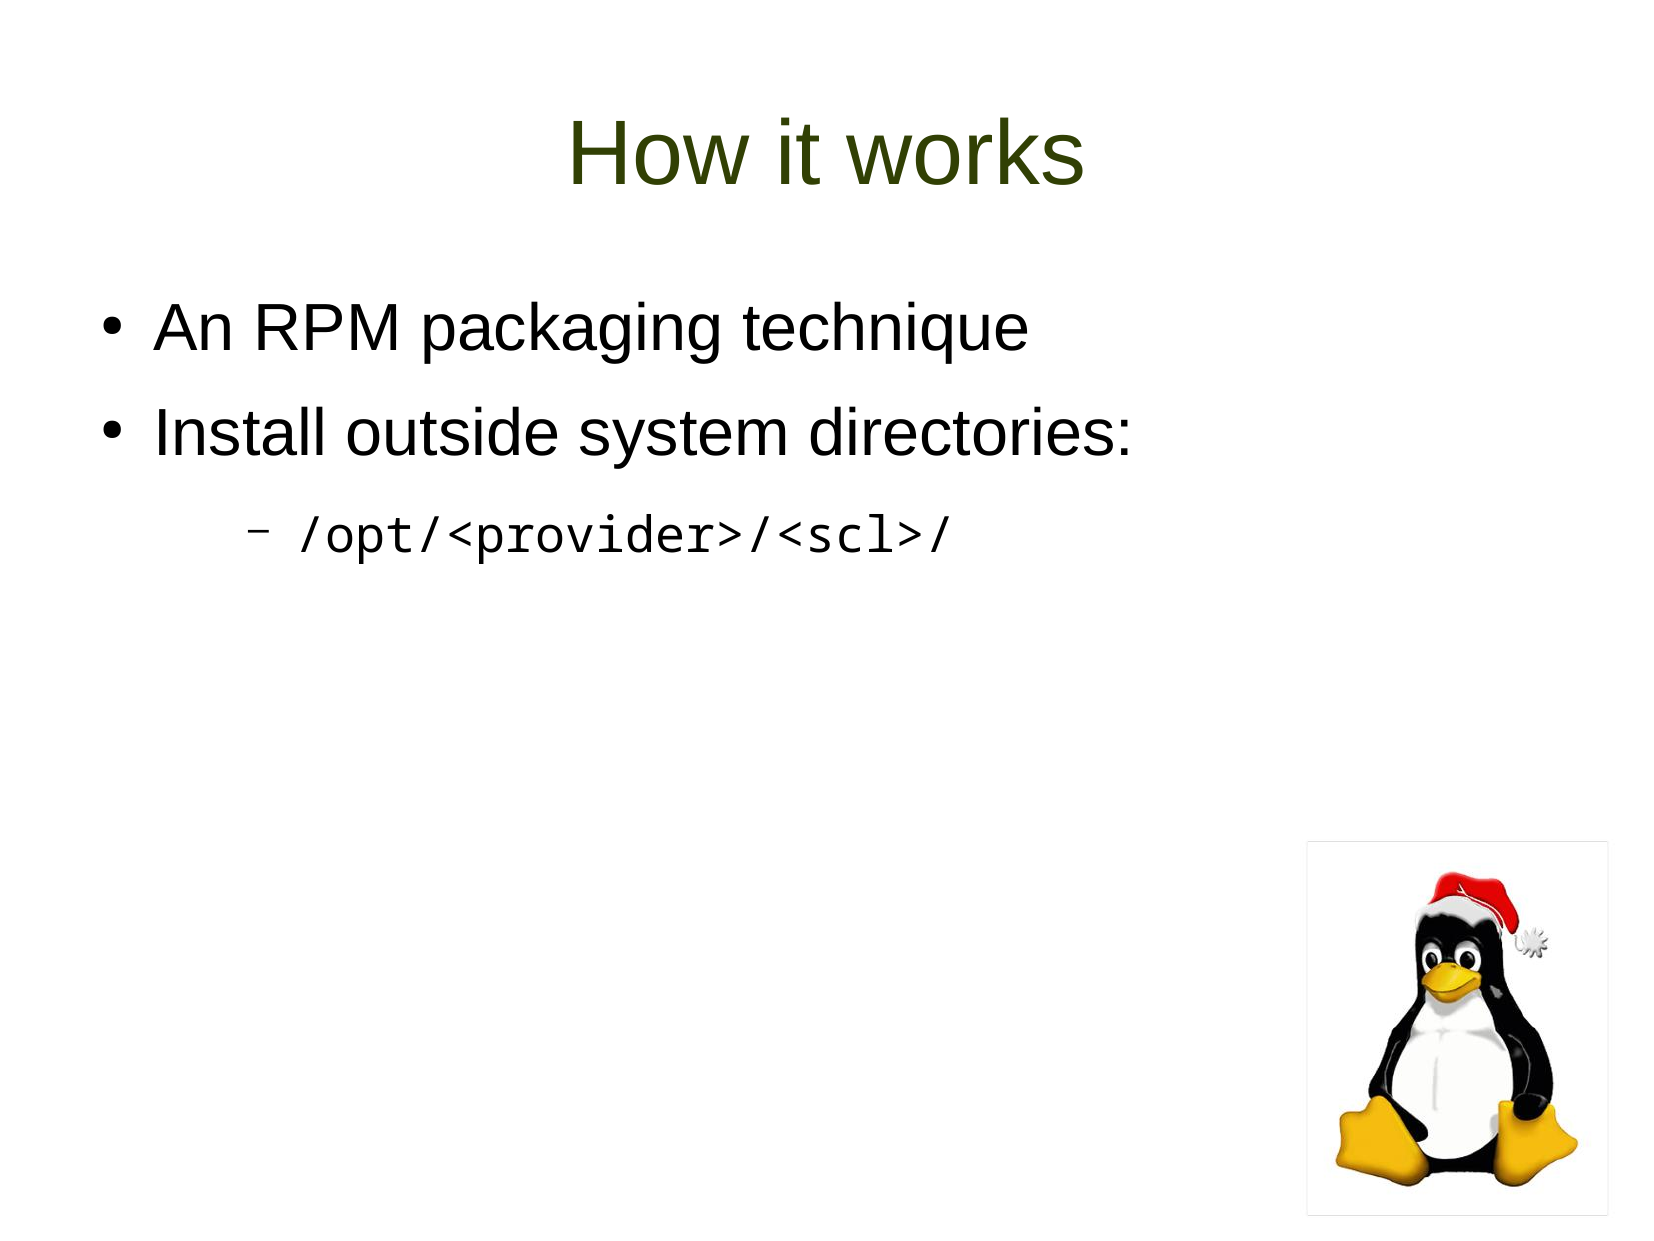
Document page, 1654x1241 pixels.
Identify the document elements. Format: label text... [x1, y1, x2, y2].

title How it works [82, 49, 1571, 257]
picture [1260, 831, 1654, 1225]
list An RPM packaging technique Install outside system directories: /opt/<provider>/<scl>/ [82, 290, 1571, 1109]
